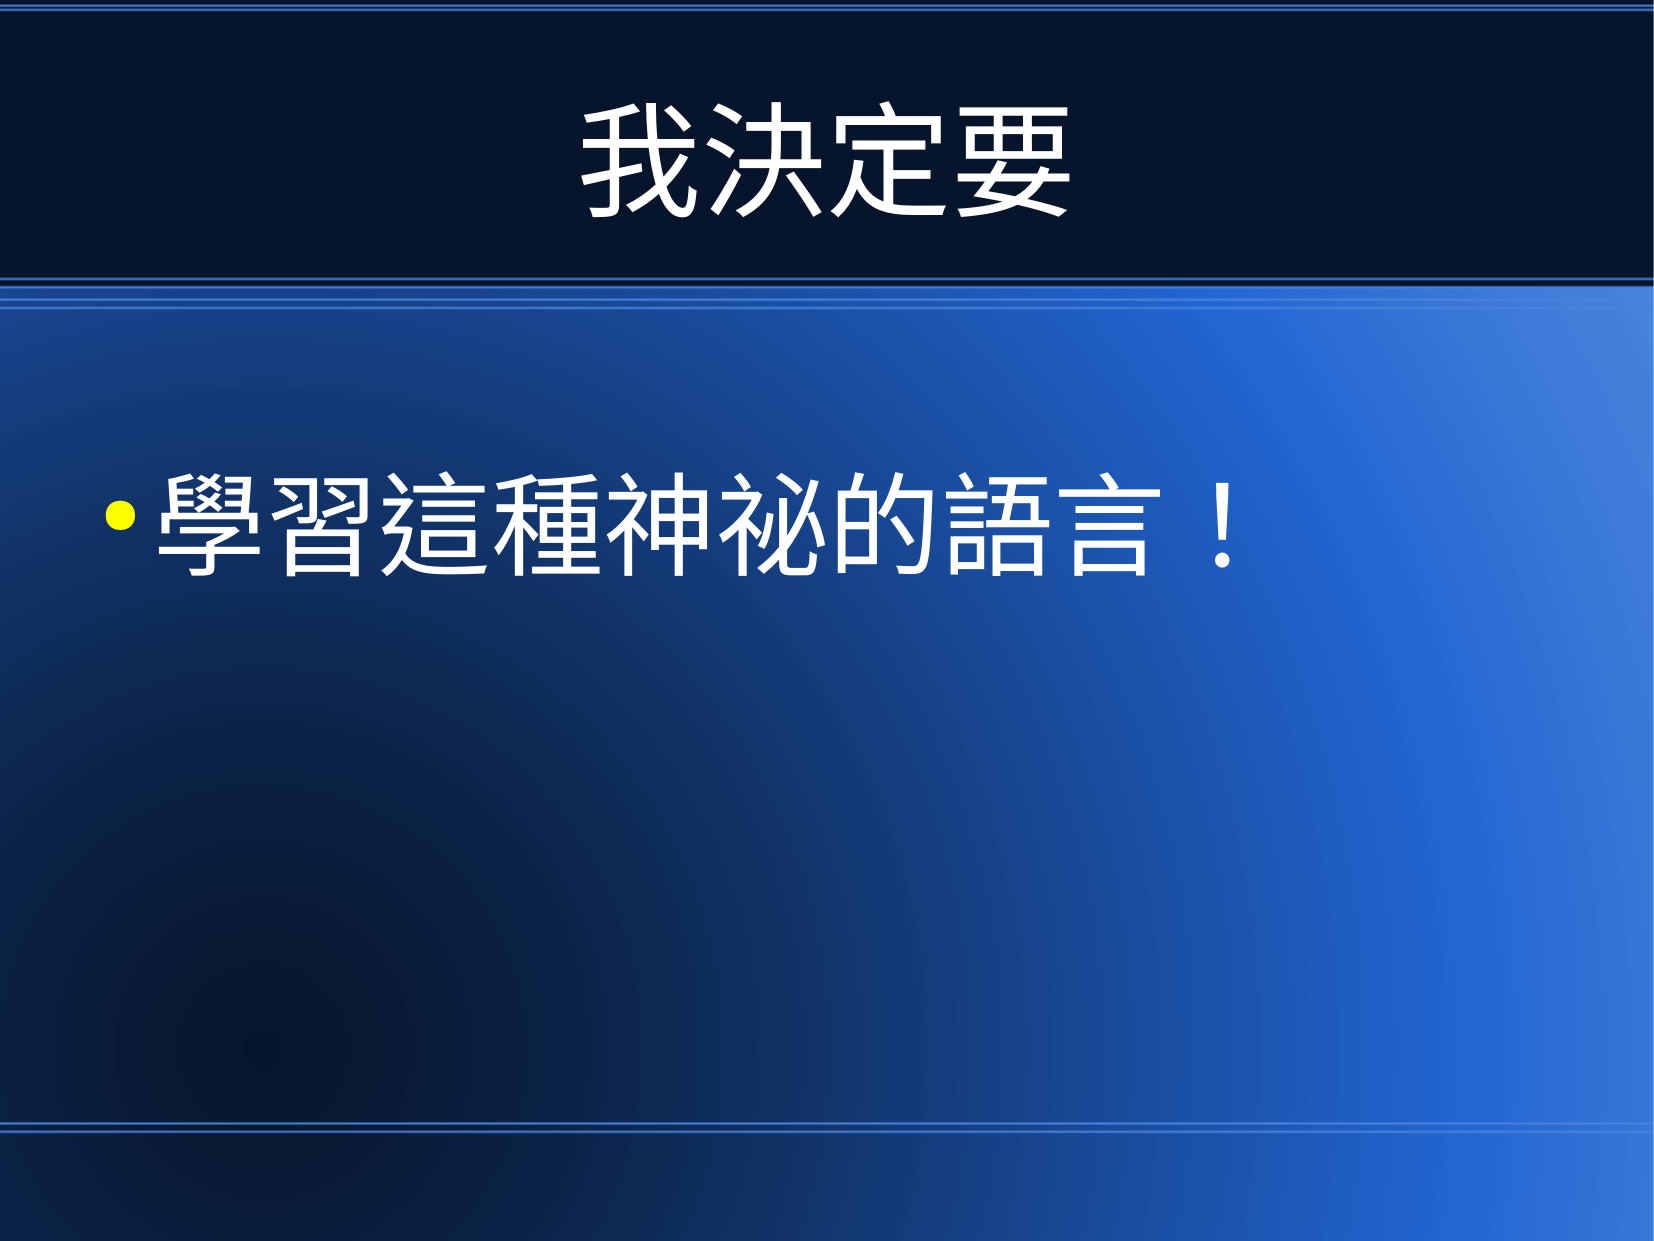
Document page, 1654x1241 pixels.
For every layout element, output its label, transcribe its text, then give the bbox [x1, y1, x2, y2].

picture [0, 0, 1654, 1241]
list 學習這種神祕的語言！ [82, 355, 1571, 1241]
title 我決定要 [82, 49, 1571, 257]
